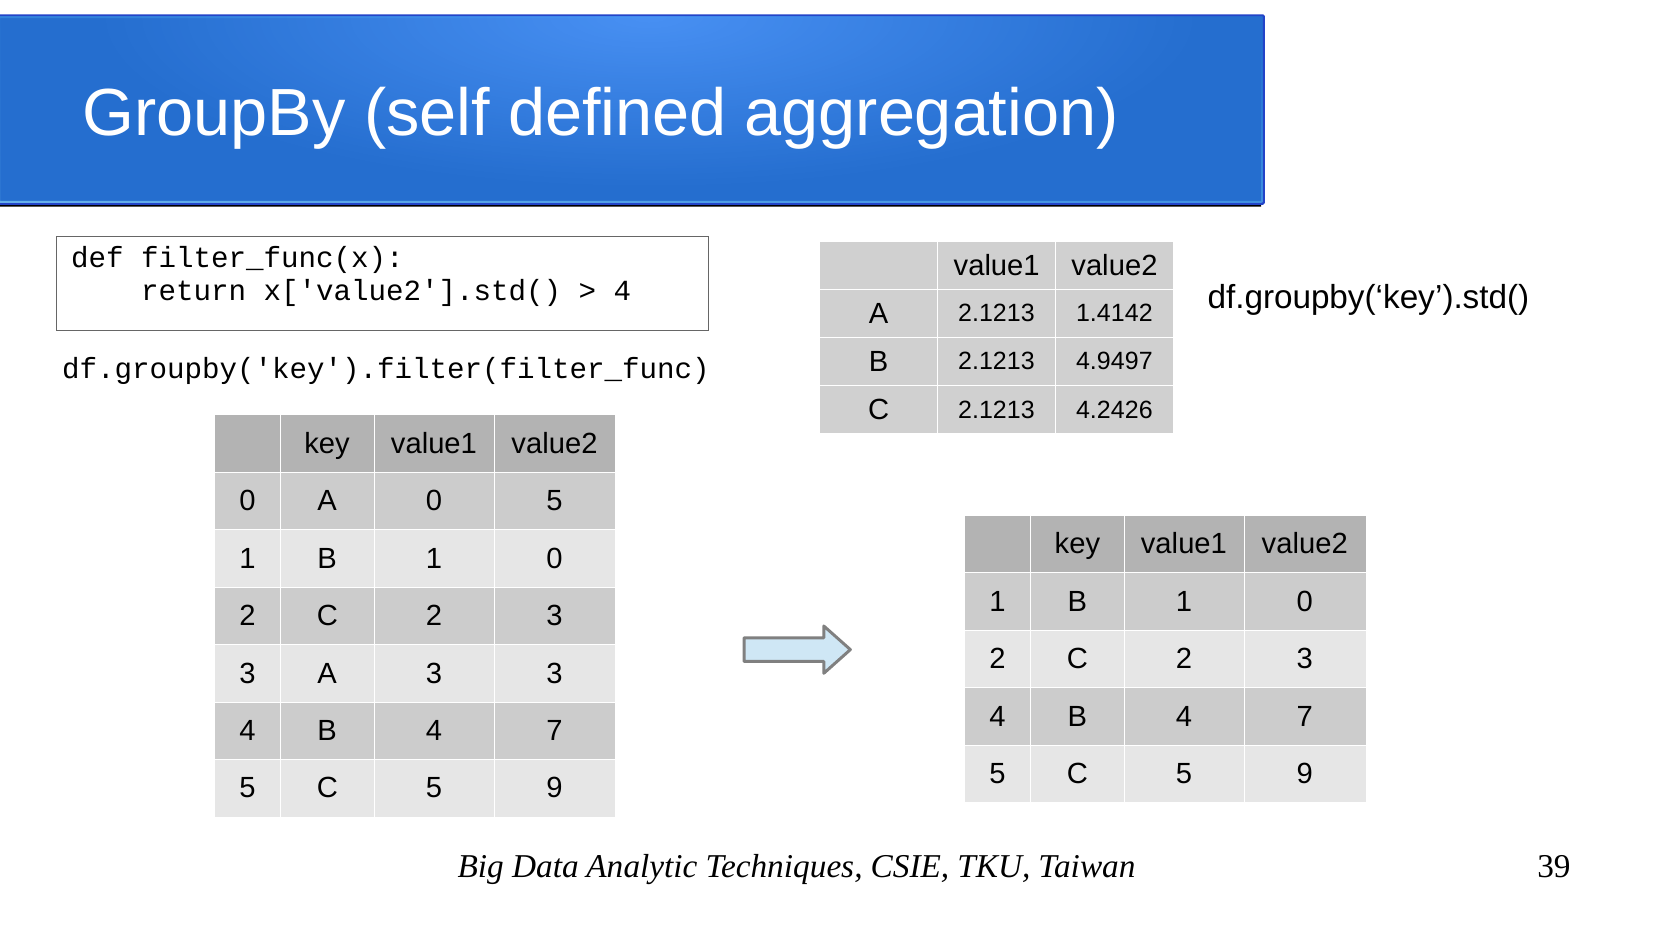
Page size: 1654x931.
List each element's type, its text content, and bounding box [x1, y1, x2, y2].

table_cell 0 [375, 473, 494, 529]
table_header value2 [495, 415, 615, 472]
table_cell 7 [1245, 688, 1366, 745]
table_cell 4 [965, 688, 1030, 745]
table_cell 3 [1245, 631, 1366, 687]
text_box df.groupby(‘key’).std() [1192, 271, 1548, 324]
table_cell 4 [215, 703, 280, 759]
table_cell 4.2426 [1056, 386, 1173, 433]
table_cell 5 [965, 746, 1030, 802]
table_header value1 [1125, 516, 1244, 572]
table_cell 4 [1125, 688, 1244, 745]
table_cell 4.9497 [1056, 338, 1173, 385]
table_cell 2 [1125, 631, 1244, 687]
table_cell 4 [375, 703, 494, 759]
table_cell B [281, 703, 374, 759]
table_cell 3 [375, 645, 494, 702]
table_cell 2 [375, 588, 494, 644]
table_cell B [1031, 688, 1124, 745]
table_cell A [820, 290, 937, 337]
table_header [215, 415, 280, 472]
table_cell B [281, 530, 374, 587]
table_cell 5 [1125, 746, 1244, 802]
table_cell 0 [495, 530, 615, 587]
table_cell 9 [1245, 746, 1366, 802]
table_cell 1 [965, 573, 1030, 630]
table_cell 3 [215, 645, 280, 702]
table_header [820, 242, 937, 289]
table_cell 2 [215, 588, 280, 644]
table_cell C [1031, 631, 1124, 687]
title GroupBy (self defined aggregation) [82, 35, 1235, 189]
table_cell 1.4142 [1056, 290, 1173, 337]
table_header key [281, 415, 374, 472]
table_cell C [1031, 746, 1124, 802]
table_cell 2 [965, 631, 1030, 687]
table_header value2 [1245, 516, 1366, 572]
table_cell 7 [495, 703, 615, 759]
table_cell A [281, 473, 374, 529]
table_header value1 [938, 242, 1055, 289]
table_cell 2.1213 [938, 338, 1055, 385]
table_header [965, 516, 1030, 572]
table_cell 5 [375, 760, 494, 817]
table_cell 2.1213 [938, 386, 1055, 433]
table_cell B [1031, 573, 1124, 630]
text_box [744, 625, 851, 674]
table_cell 0 [215, 473, 280, 529]
table_cell 3 [495, 645, 615, 702]
table_cell 5 [215, 760, 280, 817]
table_cell C [820, 386, 937, 433]
table_header key [1031, 516, 1124, 572]
table_cell 2.1213 [938, 290, 1055, 337]
table_cell 3 [495, 588, 615, 644]
table_cell A [281, 645, 374, 702]
table_header value2 [1056, 242, 1173, 289]
table_cell 1 [215, 530, 280, 587]
text_box df.groupby('key').filter(filter_func) [47, 346, 819, 395]
table_header value1 [375, 415, 494, 472]
table_cell 1 [375, 530, 494, 587]
table_cell 5 [495, 473, 615, 529]
text_box def filter_func(x): return x['value2'].std() > 4 [56, 236, 709, 331]
table_cell 0 [1245, 573, 1366, 630]
table_cell C [281, 760, 374, 817]
table_cell B [820, 338, 937, 385]
table_cell 9 [495, 760, 615, 817]
table_cell 1 [1125, 573, 1244, 630]
table_cell C [281, 588, 374, 644]
